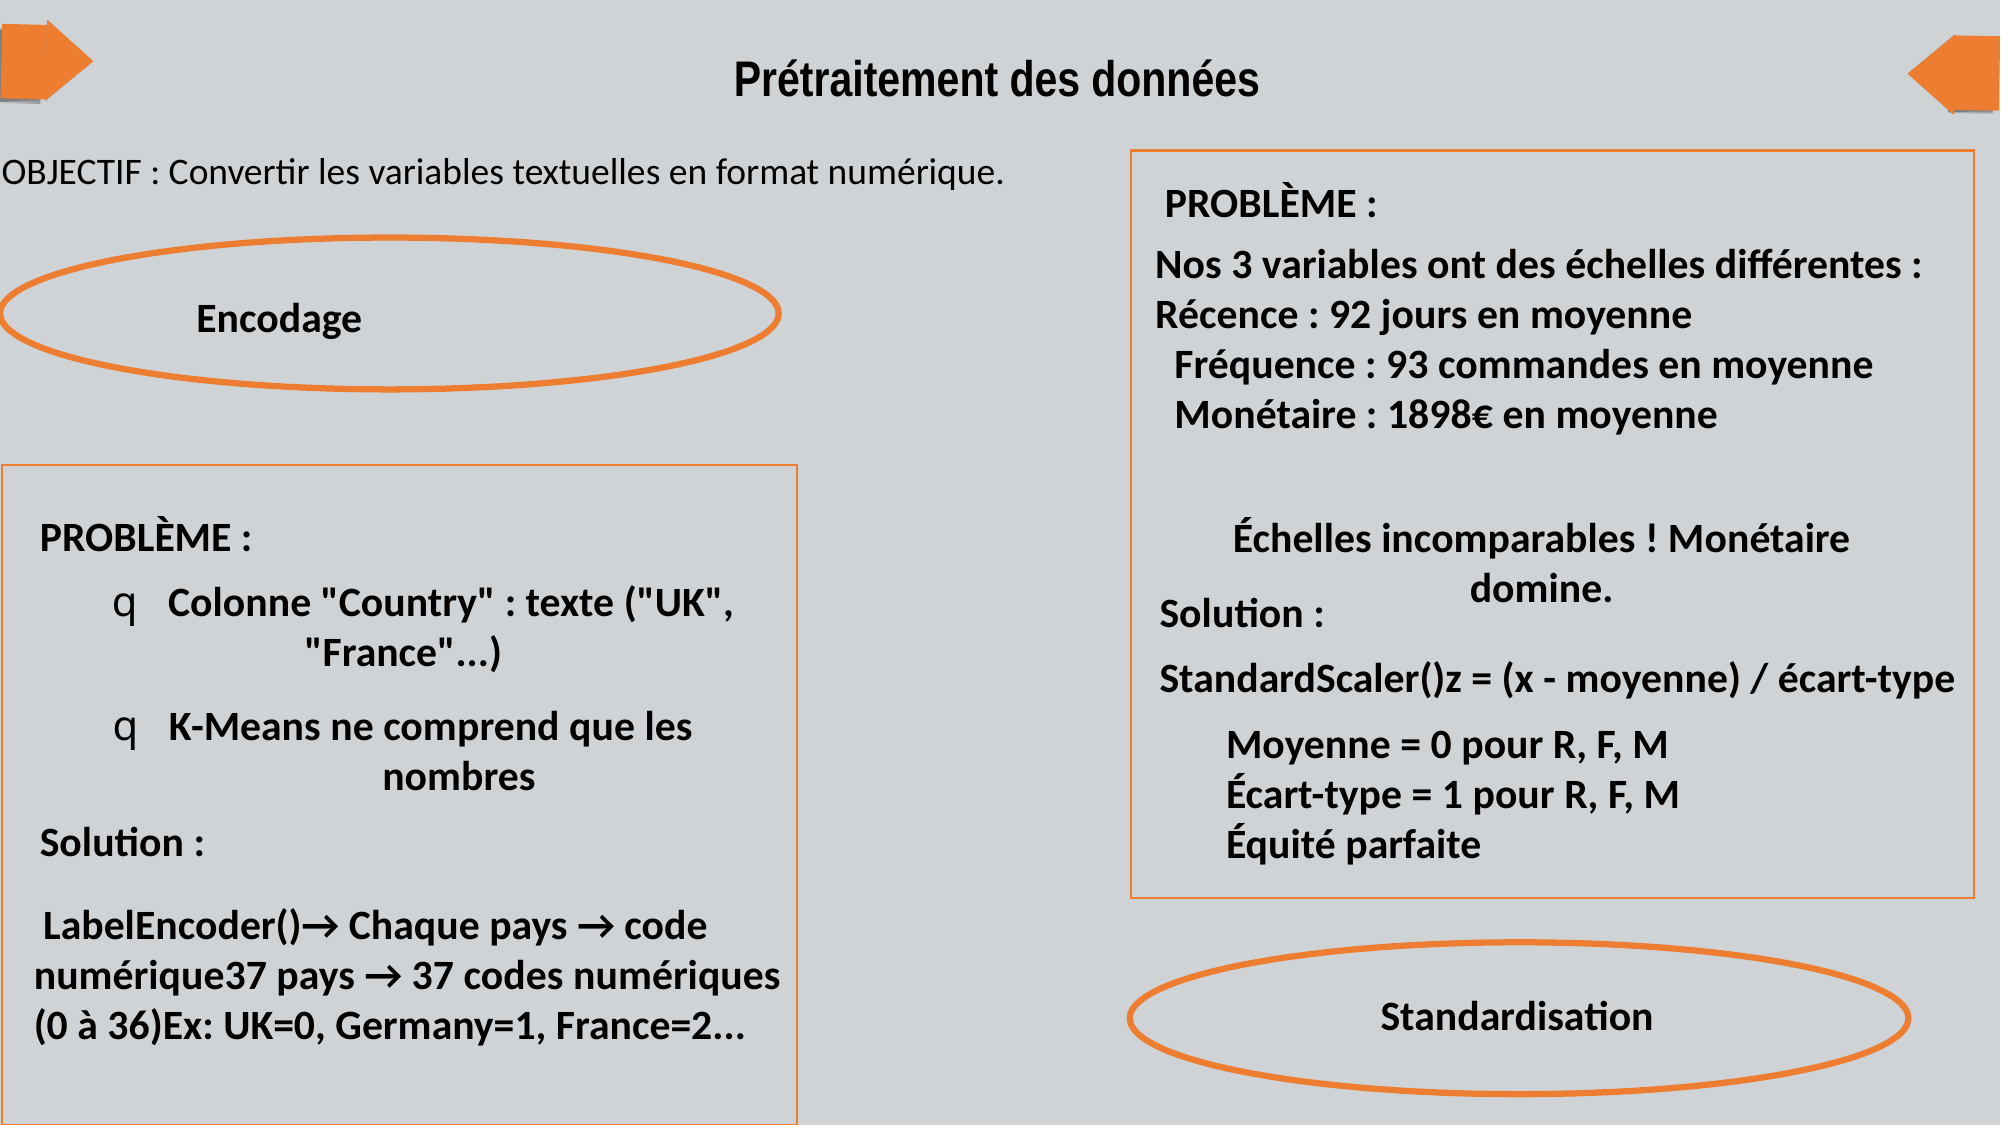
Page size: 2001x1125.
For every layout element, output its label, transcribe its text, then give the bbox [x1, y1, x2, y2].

text_box [1909, 36, 2000, 113]
text_box Nos 3 variables ont des échelles différentes : Récence : 92 jours en moyenne Fréquence : 93 commandes en moyenne Monétaire : 1898€ en moyenne [1140, 229, 1965, 447]
text_box PROBLÈME : [1149, 168, 1438, 229]
text_box Échelles incomparables ! Monétaire domine. [1141, 503, 1943, 569]
text_box PROBLÈME : [24, 501, 297, 568]
text_box Solution : [24, 807, 297, 873]
text_box StandardScaler()z = (x - moyenne) / écart-type [1144, 643, 1988, 709]
text_box Colonne "Country" : texte ("UK", "France"...) [67, 567, 779, 684]
text_box Encodage [181, 283, 709, 349]
text_box [1, 21, 92, 99]
text_box LabelEncoder()→ Chaque pays → code numérique37 pays → 37 codes numériques (0 à 36)Ex: UK=0, Germany=1, France=2... [18, 890, 815, 1058]
text_box OBJECTIF : Convertir les variables textuelles en format numérique. [0, 139, 1109, 201]
text_box K-Means ne comprend que les nombres [24, 691, 781, 808]
text_box Prétraitement des données [718, 38, 1282, 115]
text_box Moyenne = 0 pour R, F, M Écart-type = 1 pour R, F, M Équité parfaite [1144, 709, 1988, 876]
text_box Solution : [1144, 578, 1432, 643]
text_box Standardisation [1365, 981, 1893, 1047]
